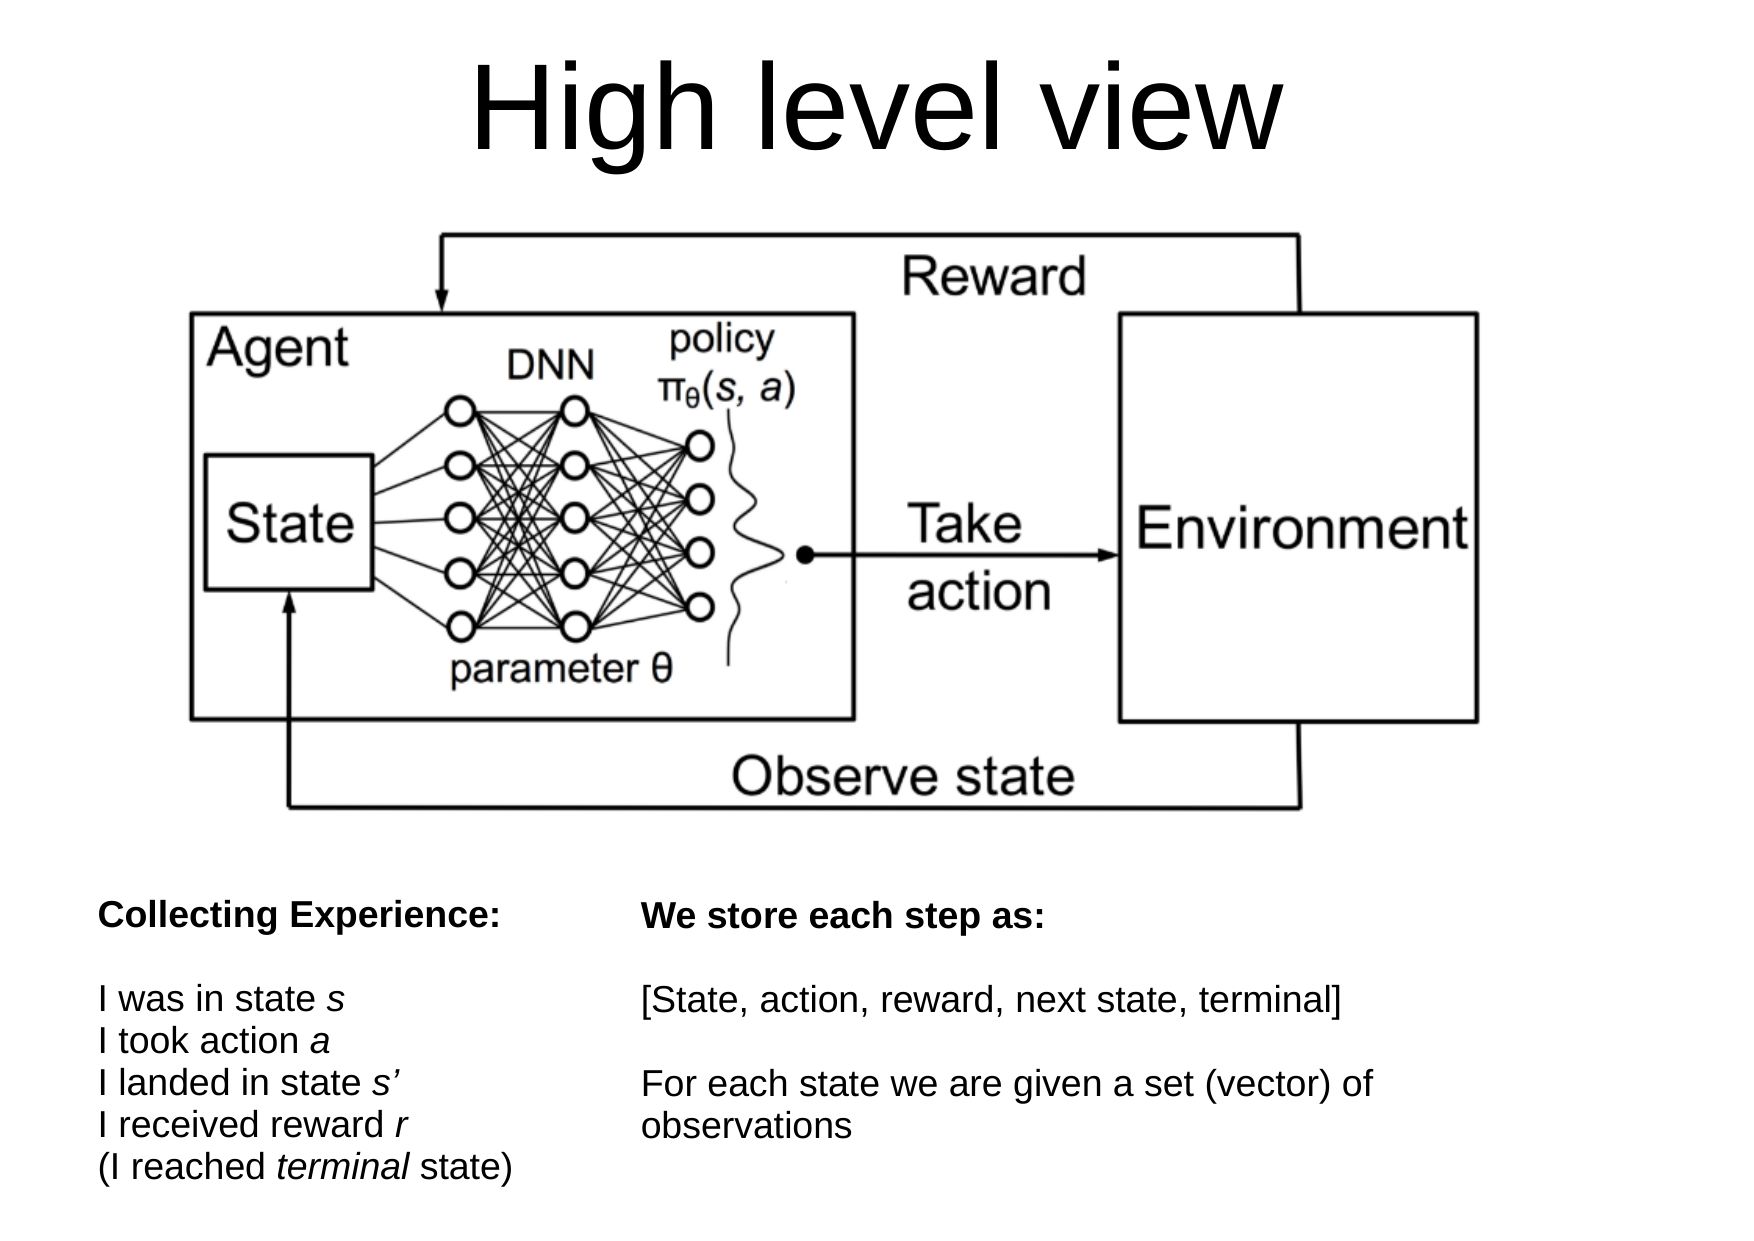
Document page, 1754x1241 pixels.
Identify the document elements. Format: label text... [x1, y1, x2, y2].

text_box Collecting Experience: I was in state s I took action a I landed in state s’ I received reward r (I reached terminal state) [82, 885, 638, 1217]
text_box We store each step as: [State, action, reward, next state, terminal] For each state we are given a set (vector) of observations [625, 886, 1512, 1154]
title High level view [87, 38, 1667, 176]
picture [165, 200, 1511, 837]
